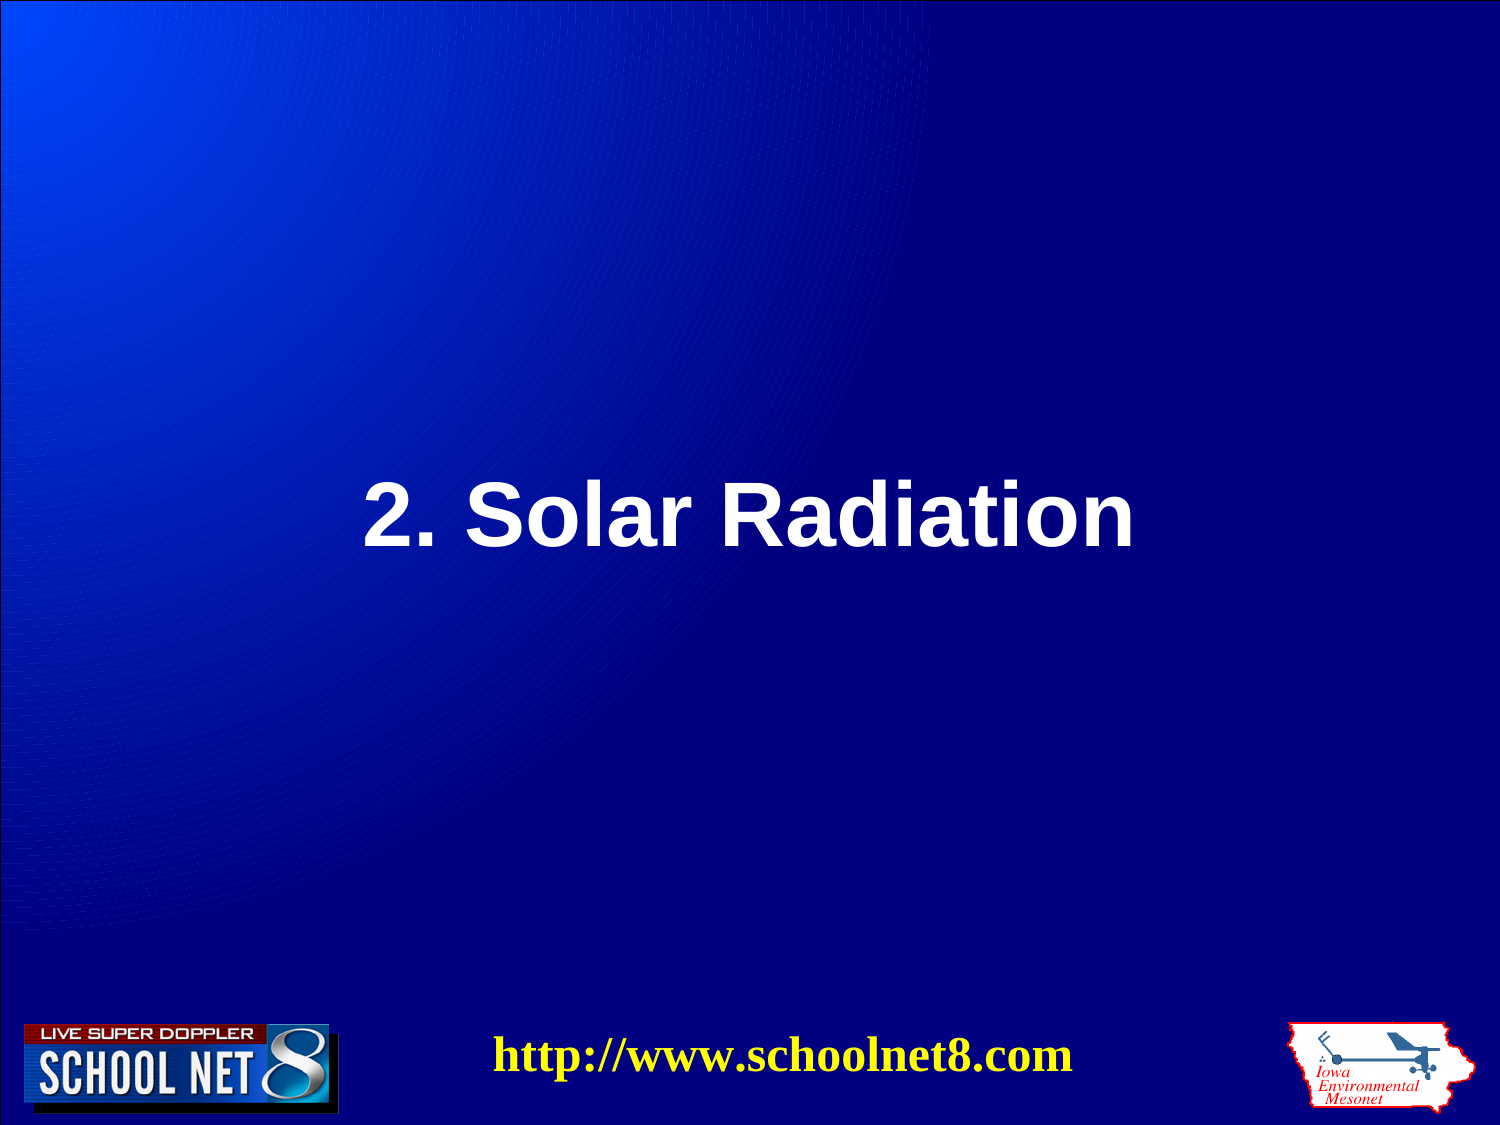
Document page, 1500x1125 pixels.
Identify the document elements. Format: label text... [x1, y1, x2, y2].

picture [1287, 1021, 1476, 1114]
title 2. Solar Radiation [112, 397, 1388, 628]
picture [24, 1024, 329, 1103]
